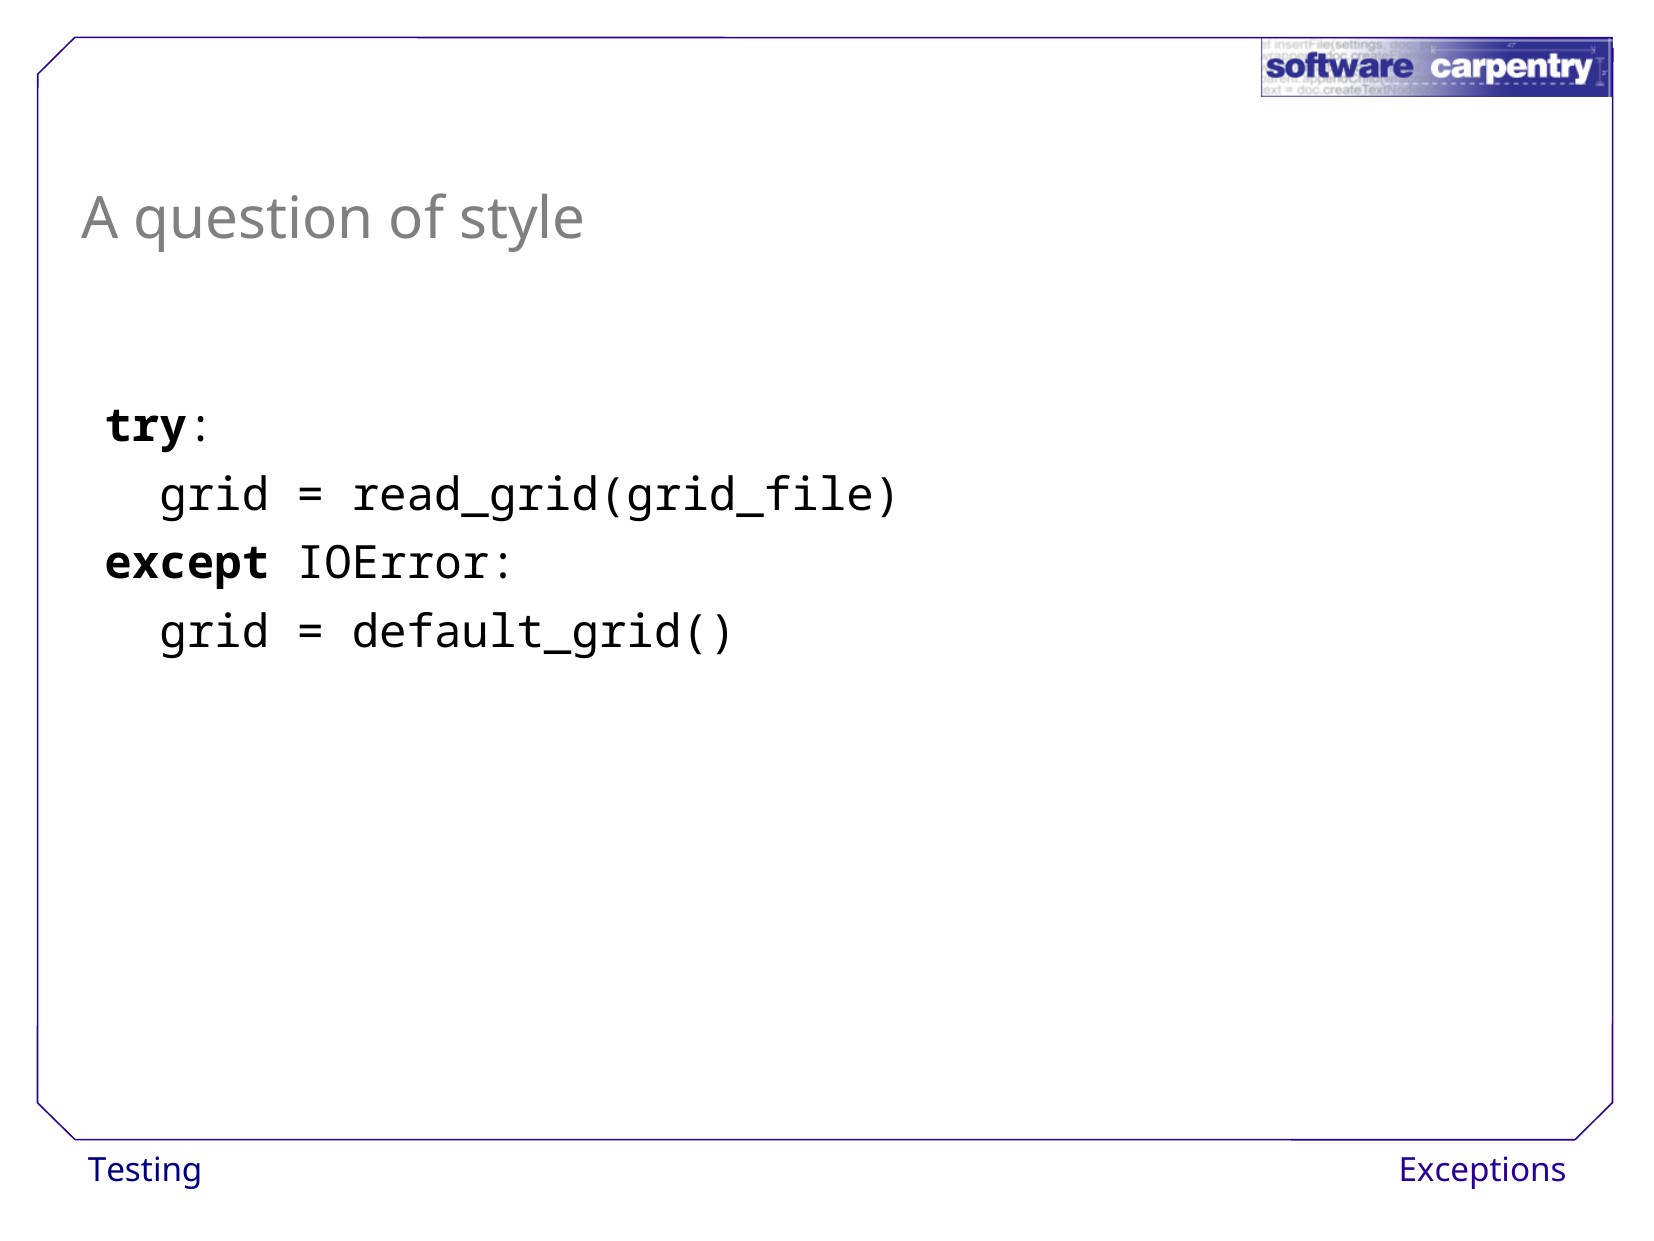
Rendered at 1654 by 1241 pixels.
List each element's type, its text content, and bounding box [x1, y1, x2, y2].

picture [1261, 39, 1613, 97]
text_box try: grid = read_grid(grid_file) except IOError: grid = default_grid() [89, 374, 657, 696]
text_box A question of style [66, 138, 751, 259]
